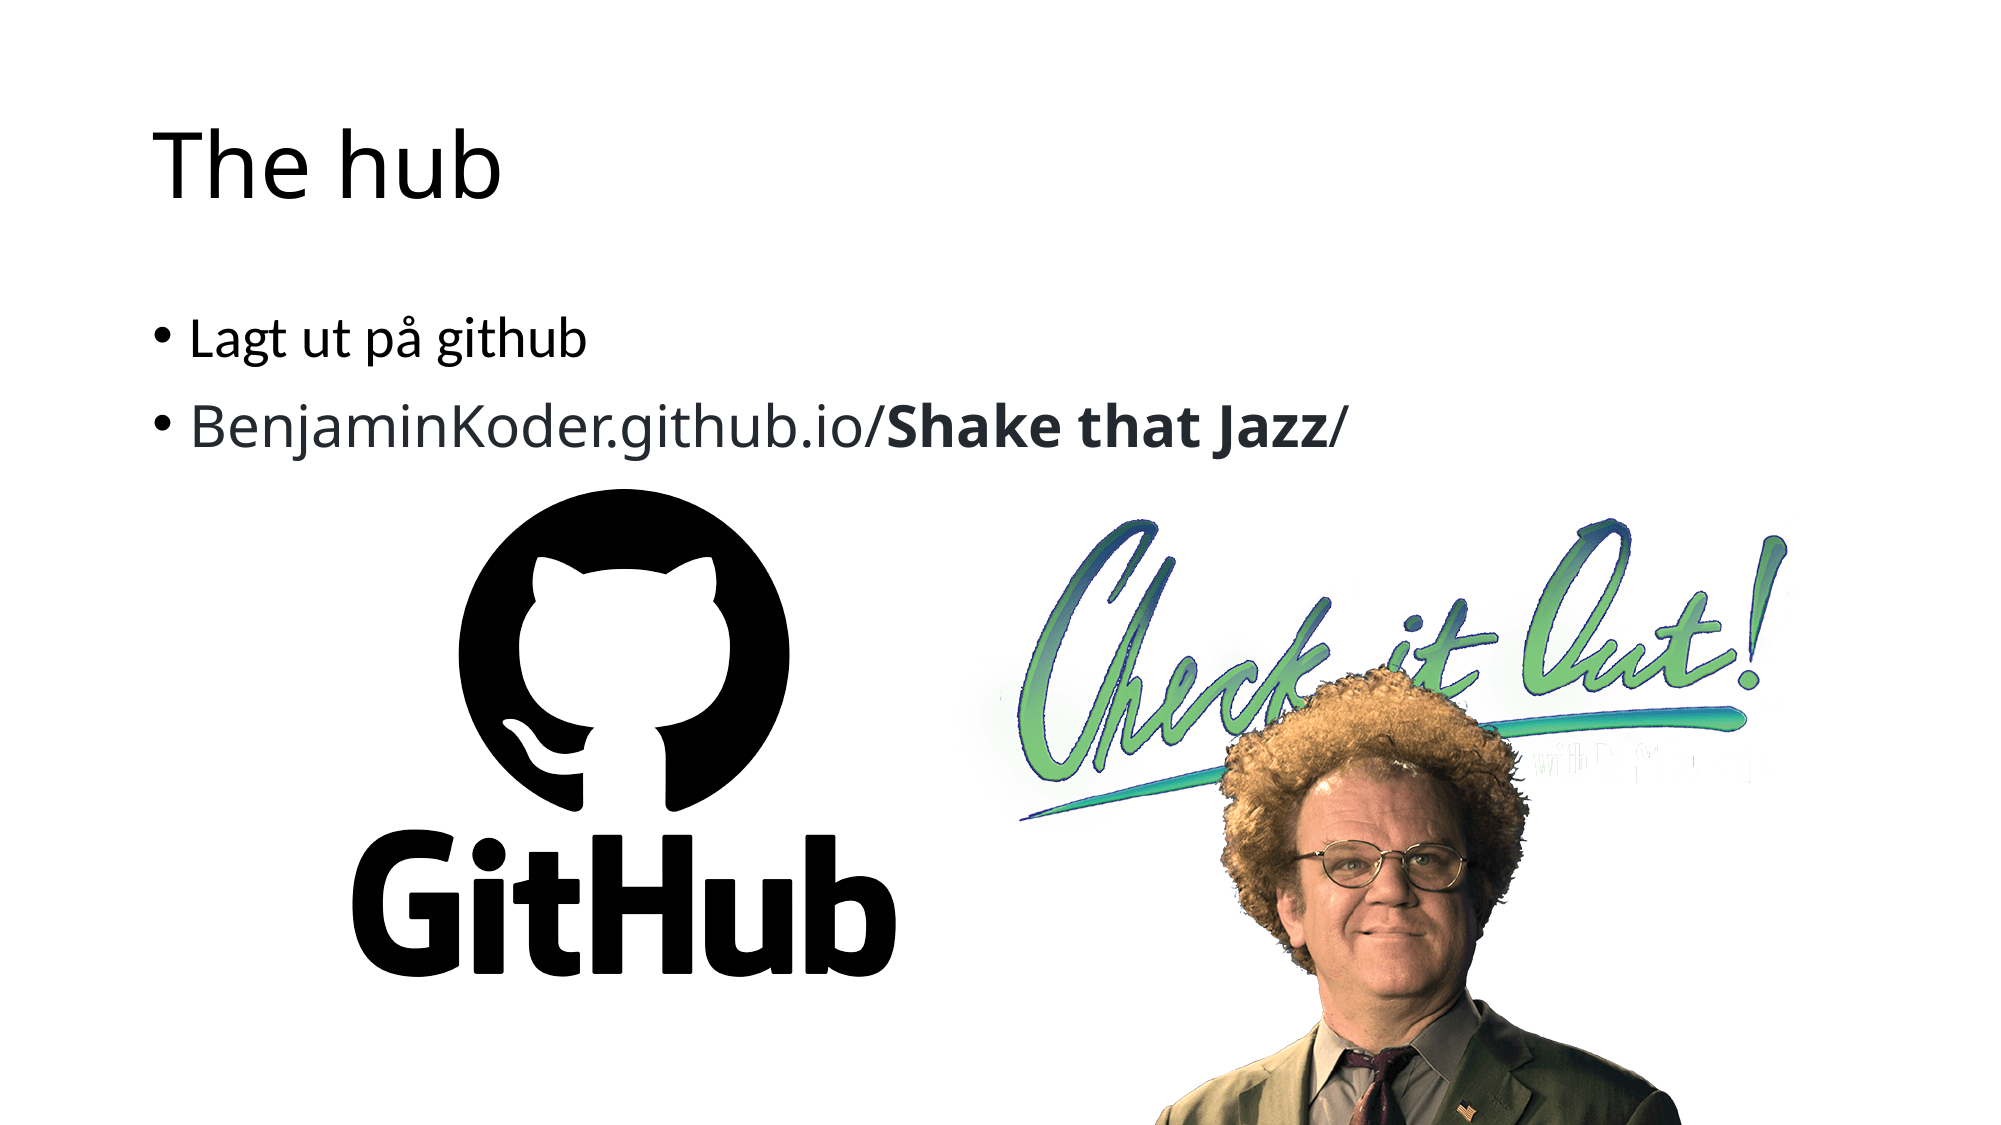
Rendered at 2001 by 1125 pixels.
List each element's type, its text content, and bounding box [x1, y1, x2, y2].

picture [177, 467, 1863, 1125]
title The hub [137, 59, 1863, 278]
list Lagt ut på github BenjaminKoder.github.io/Shake that Jazz/ [137, 299, 1863, 1014]
